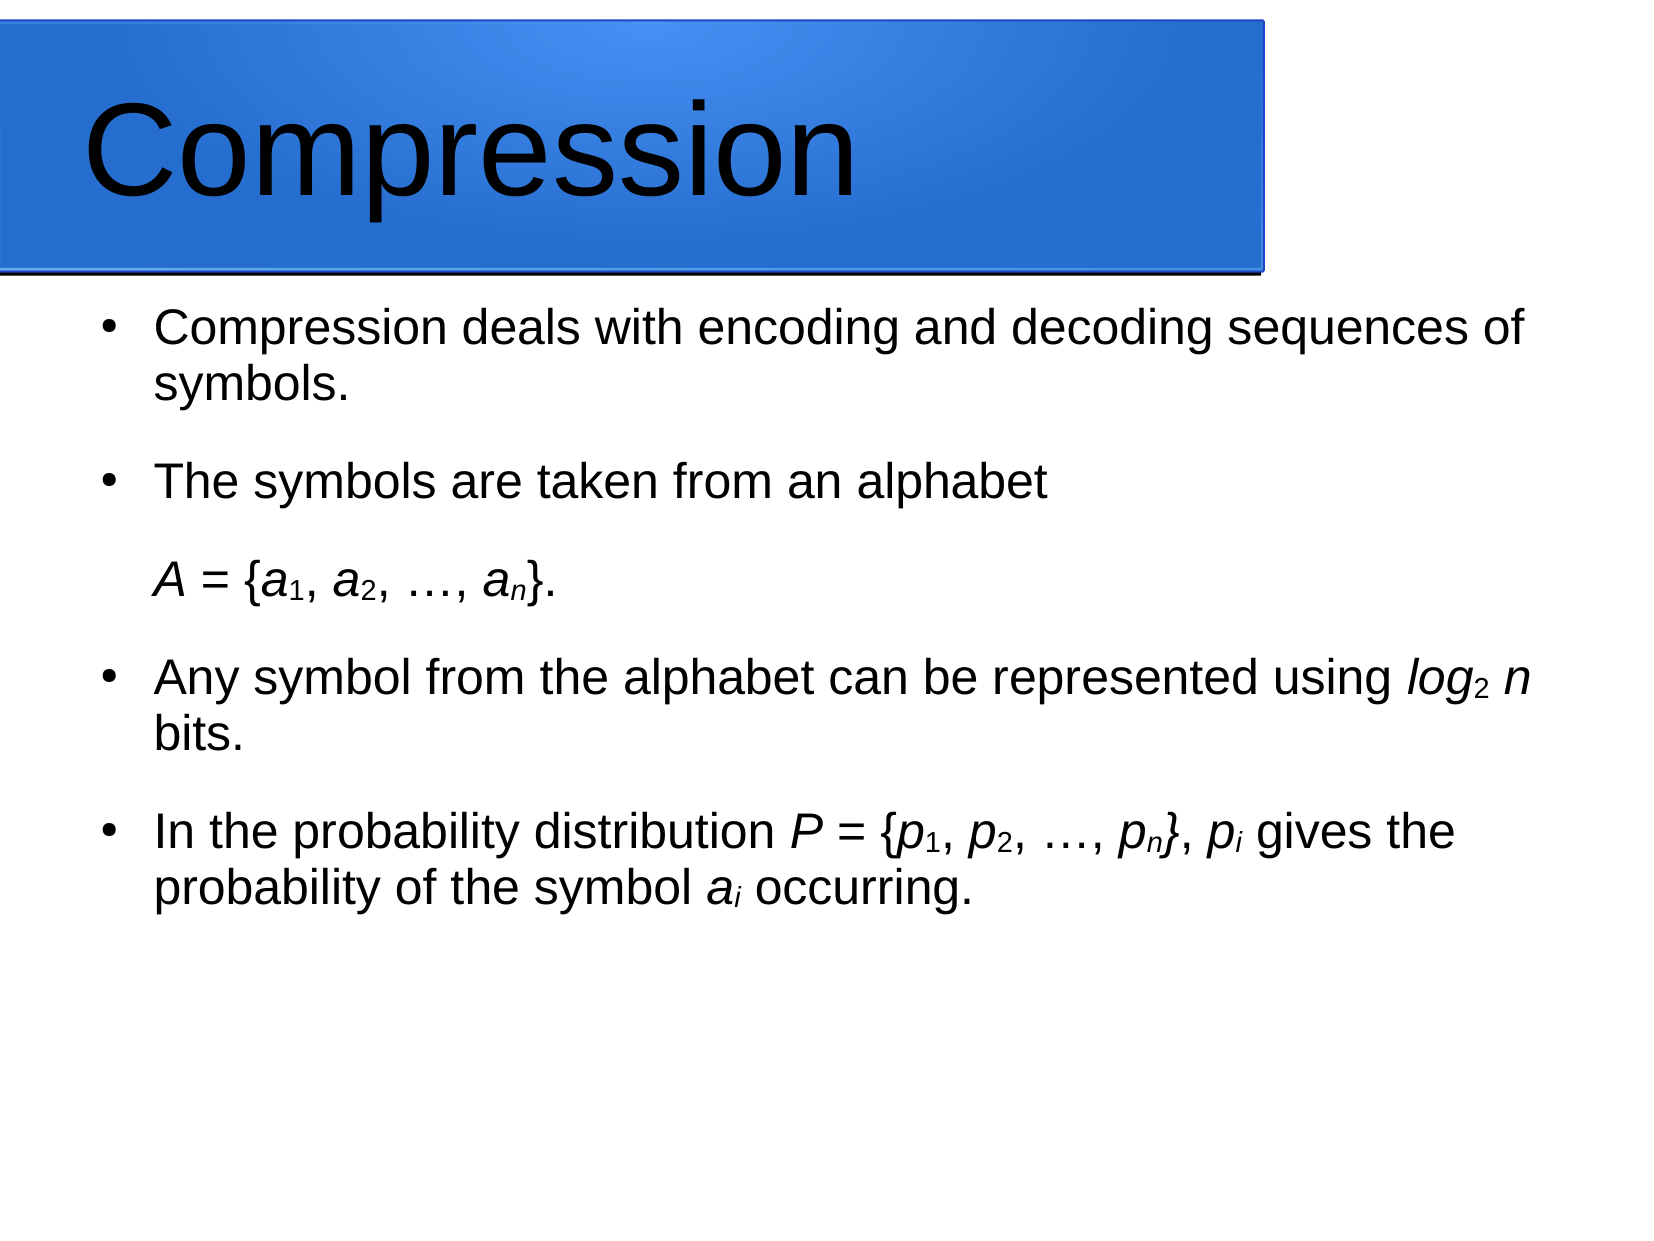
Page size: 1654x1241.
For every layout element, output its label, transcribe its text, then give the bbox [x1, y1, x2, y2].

title Compression [82, 47, 1235, 252]
list Compression deals with encoding and decoding sequences of symbols. The symbols are taken from an alphabet A = {a1, a2, …, an}. Any symbol from the alphabet can be represented using log2 n bits. In the probability distribution P = {p1, p2, …, pn}, pi gives the probability of the symbol ai occurring. [82, 299, 1571, 1019]
